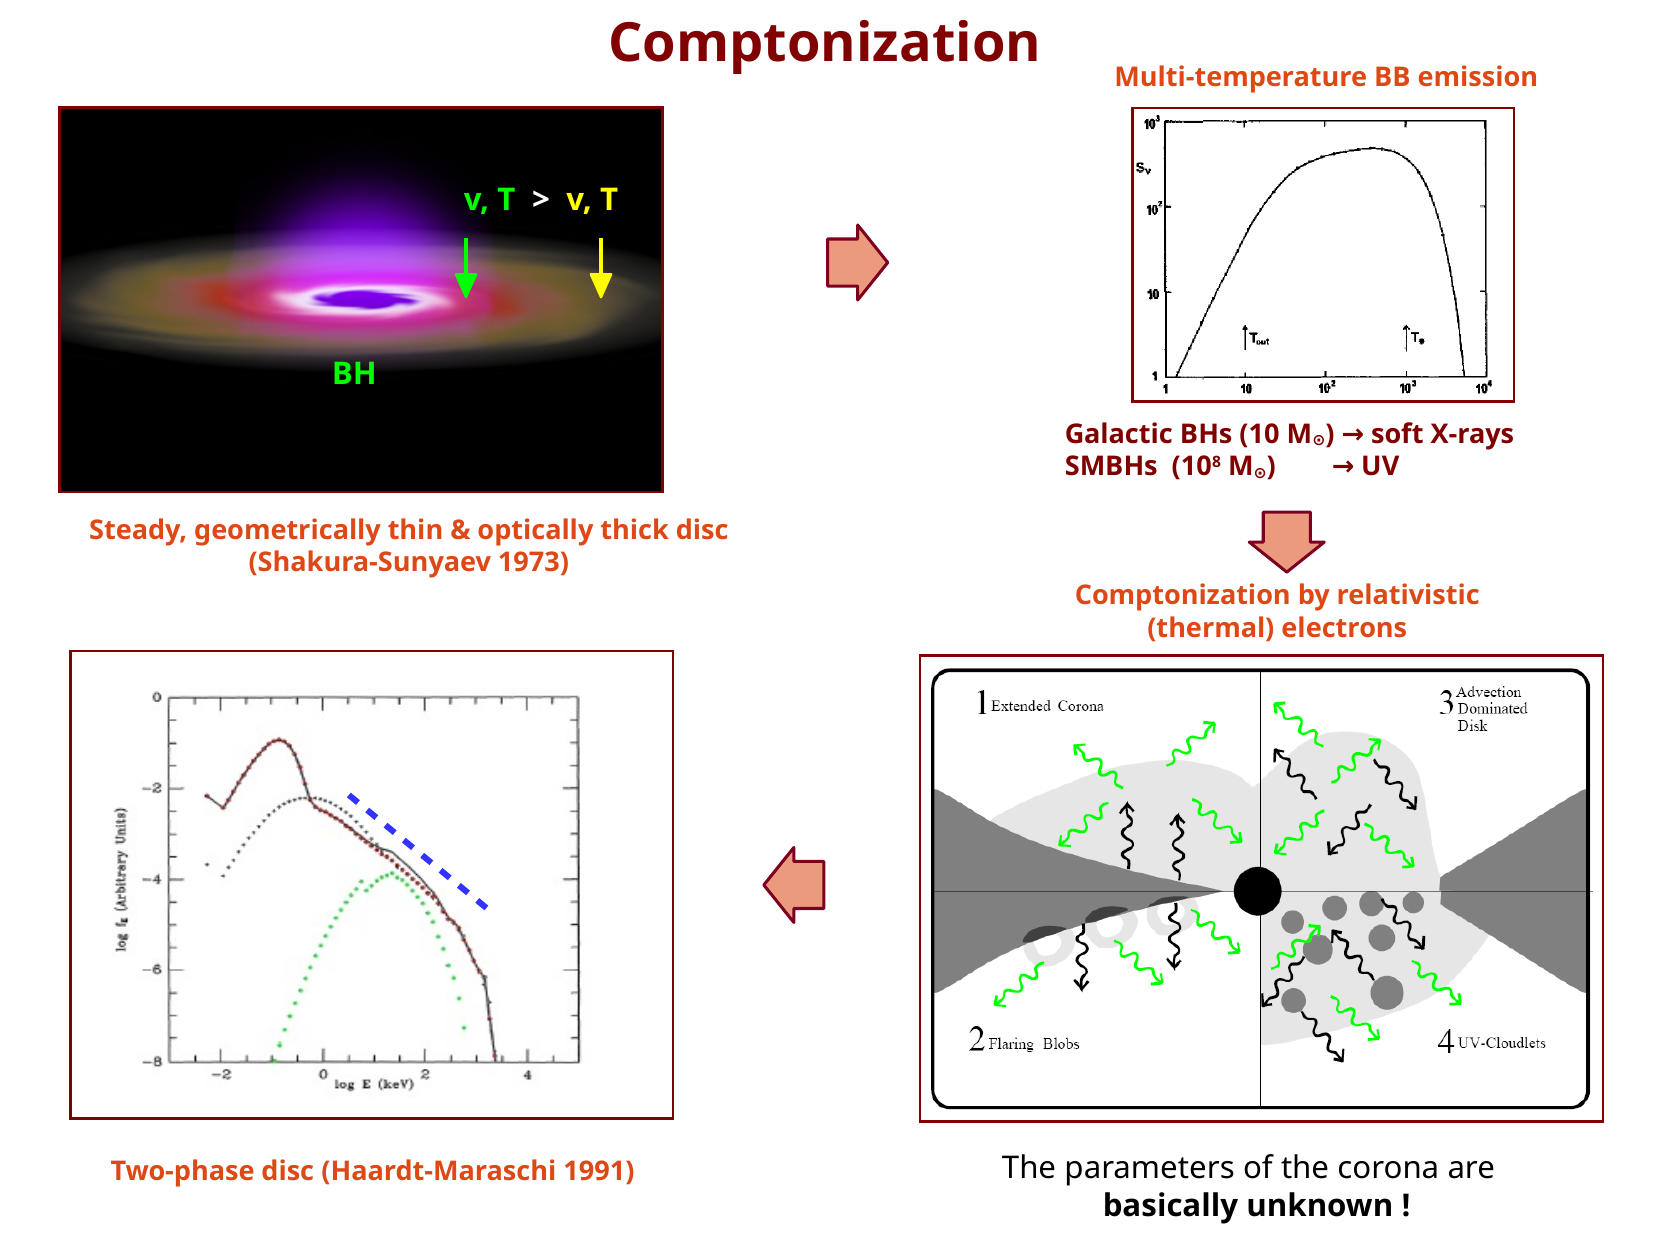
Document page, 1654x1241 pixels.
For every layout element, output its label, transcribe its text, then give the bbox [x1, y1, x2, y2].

text_box Galactic BHs (10 M⊙) → soft X-rays SMBHs (108 M⊙) → UV [1050, 408, 1606, 490]
picture [921, 656, 1602, 1121]
text_box [763, 847, 824, 923]
text_box Multi-temperature BB emission [1069, 51, 1584, 100]
text_box Steady, geometrically thin & optically thick disc (Shakura-Sunyaev 1973) [28, 504, 789, 586]
picture [1133, 109, 1513, 401]
picture [71, 652, 672, 1118]
text_box BH [304, 345, 405, 399]
text_box Two-phase disc (Haardt-Maraschi 1991) [29, 1145, 717, 1194]
text_box The parameters of the corona are basically unknown ! [852, 1139, 1653, 1231]
text_box Comptonization [0, 0, 1651, 81]
text_box Comptonization by relativistic (thermal) electrons [1020, 569, 1535, 651]
text_box [827, 225, 888, 301]
picture [61, 108, 662, 491]
text_box [1249, 512, 1325, 569]
text_box v, T > v, T [426, 171, 664, 225]
